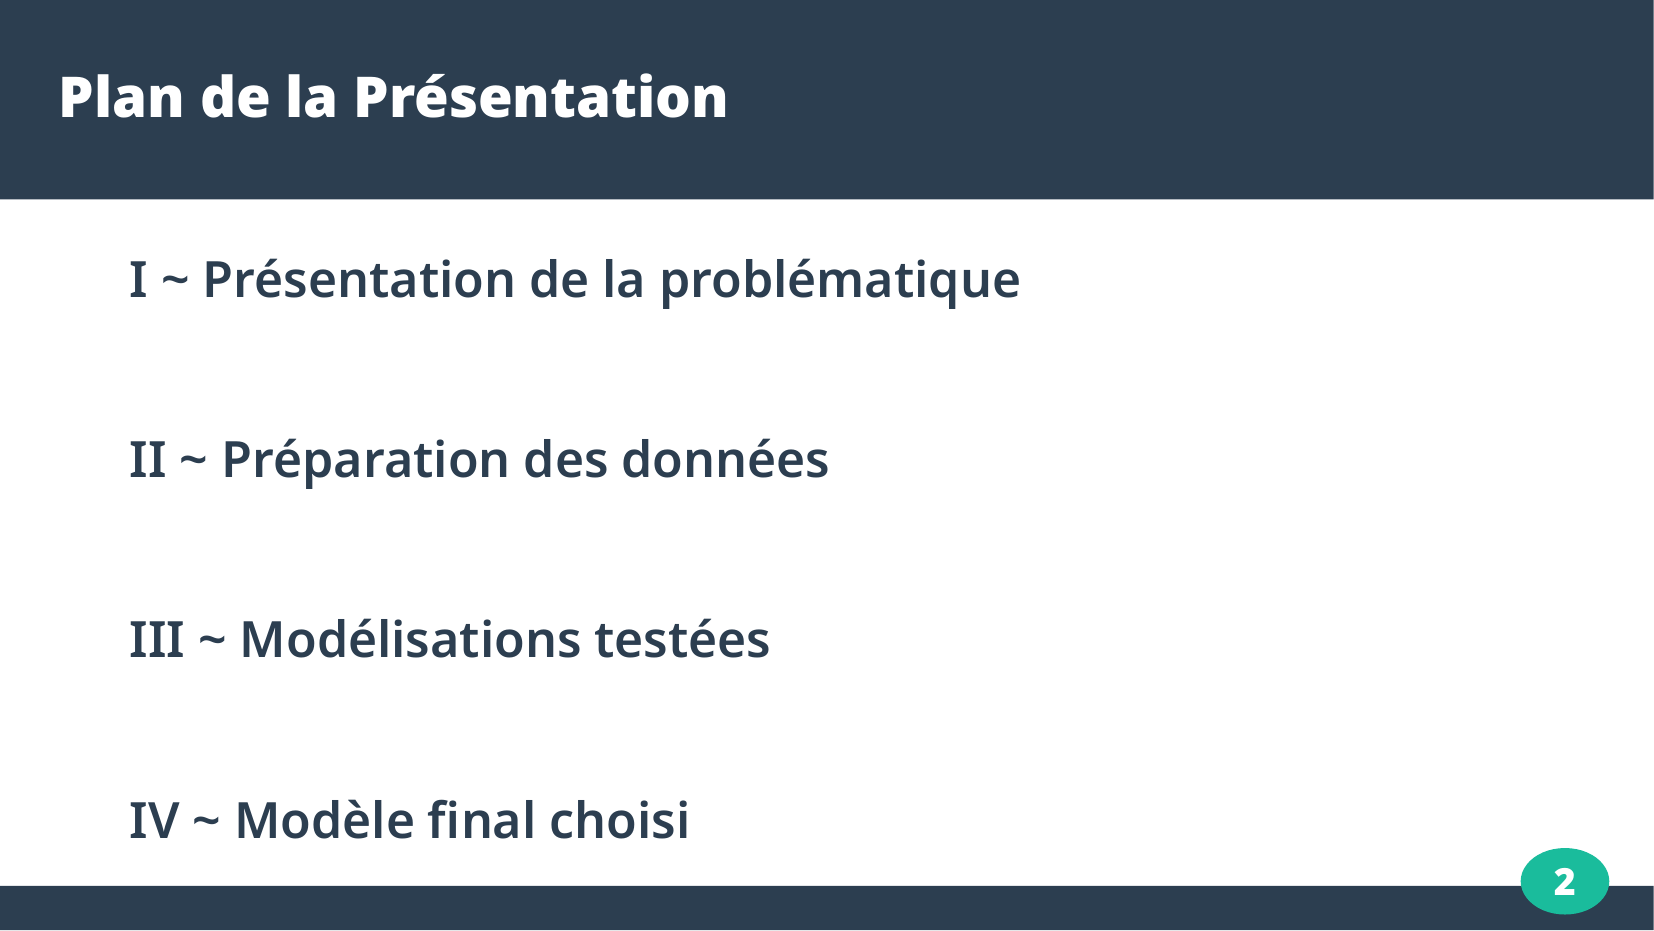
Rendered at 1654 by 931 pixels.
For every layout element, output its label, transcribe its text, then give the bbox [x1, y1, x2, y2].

list I ~ Présentation de la problématique II ~ Préparation des données III ~ Modélisations testées IV ~ Modèle final choisi [59, 243, 1595, 864]
title Plan de la Présentation [59, 36, 1595, 155]
